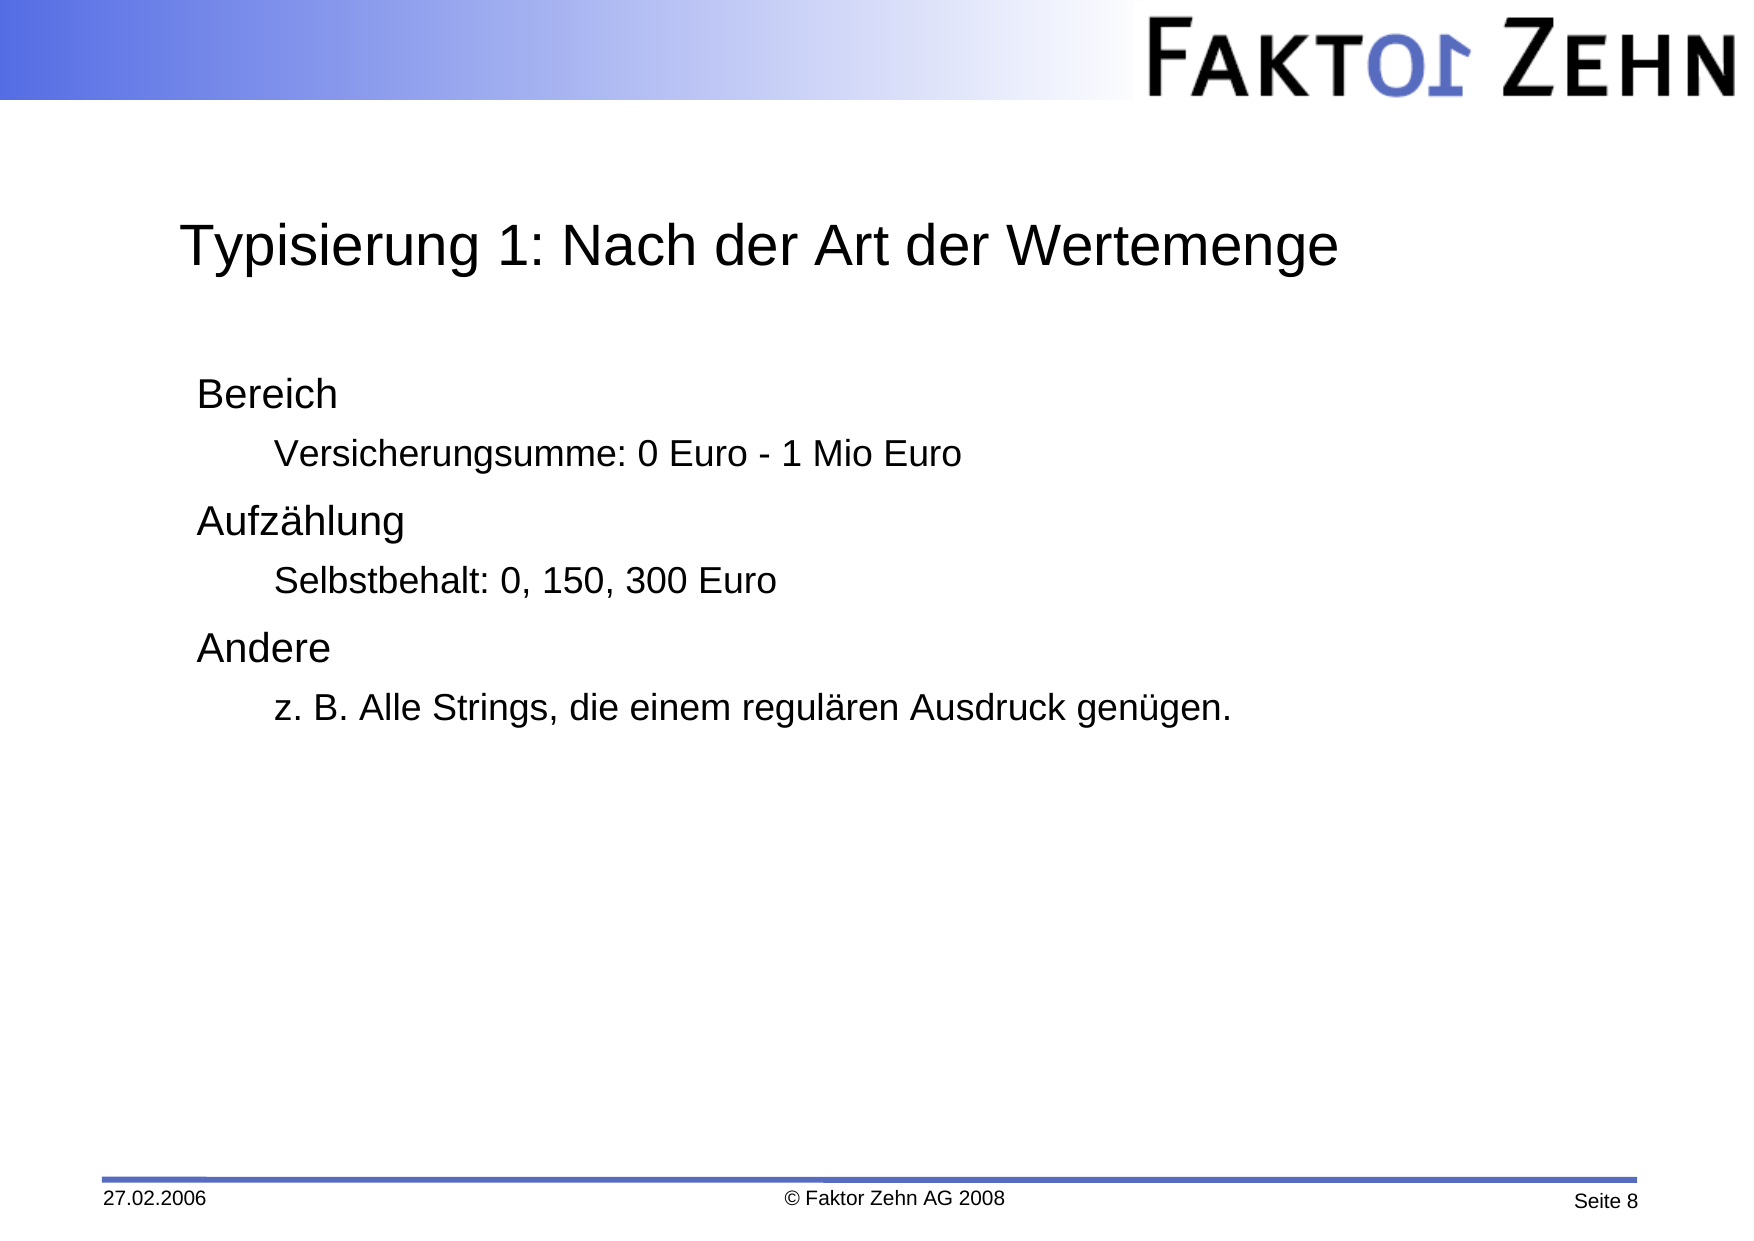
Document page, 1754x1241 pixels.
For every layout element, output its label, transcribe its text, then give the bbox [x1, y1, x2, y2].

list Bereich Versicherungsumme: 0 Euro - 1 Mio Euro Aufzählung Selbstbehalt: 0, 150, 300 Euro Andere z. B. Alle Strings, die einem regulären Ausdruck genügen. [179, 371, 1576, 1078]
picture [1133, 2, 1749, 105]
title Typisierung 1: Nach der Art der Wertemenge [179, 142, 1576, 349]
